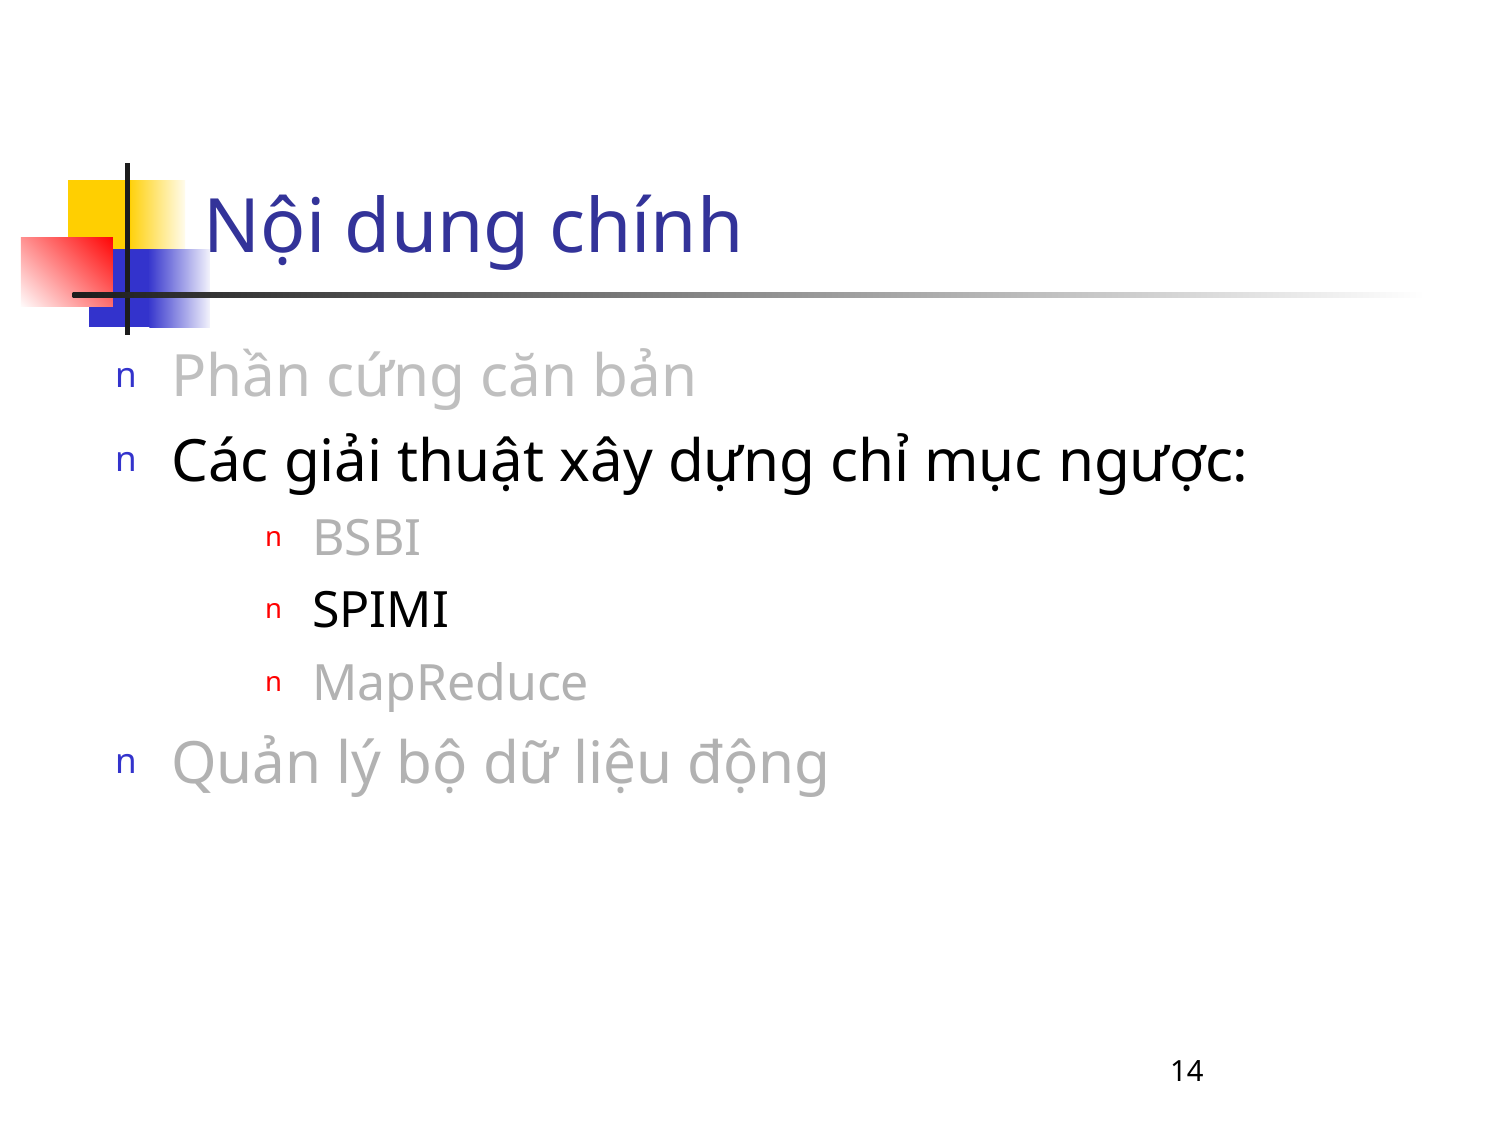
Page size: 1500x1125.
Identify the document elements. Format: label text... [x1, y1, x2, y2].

title Nội dung chính [188, 35, 1468, 275]
list Phần cứng căn bản Các giải thuật xây dựng chỉ mục ngược: BSBI SPIMI MapReduce Quản lý bộ dữ liệu động [100, 331, 1470, 1007]
text_box 14 [1155, 1024, 1468, 1100]
